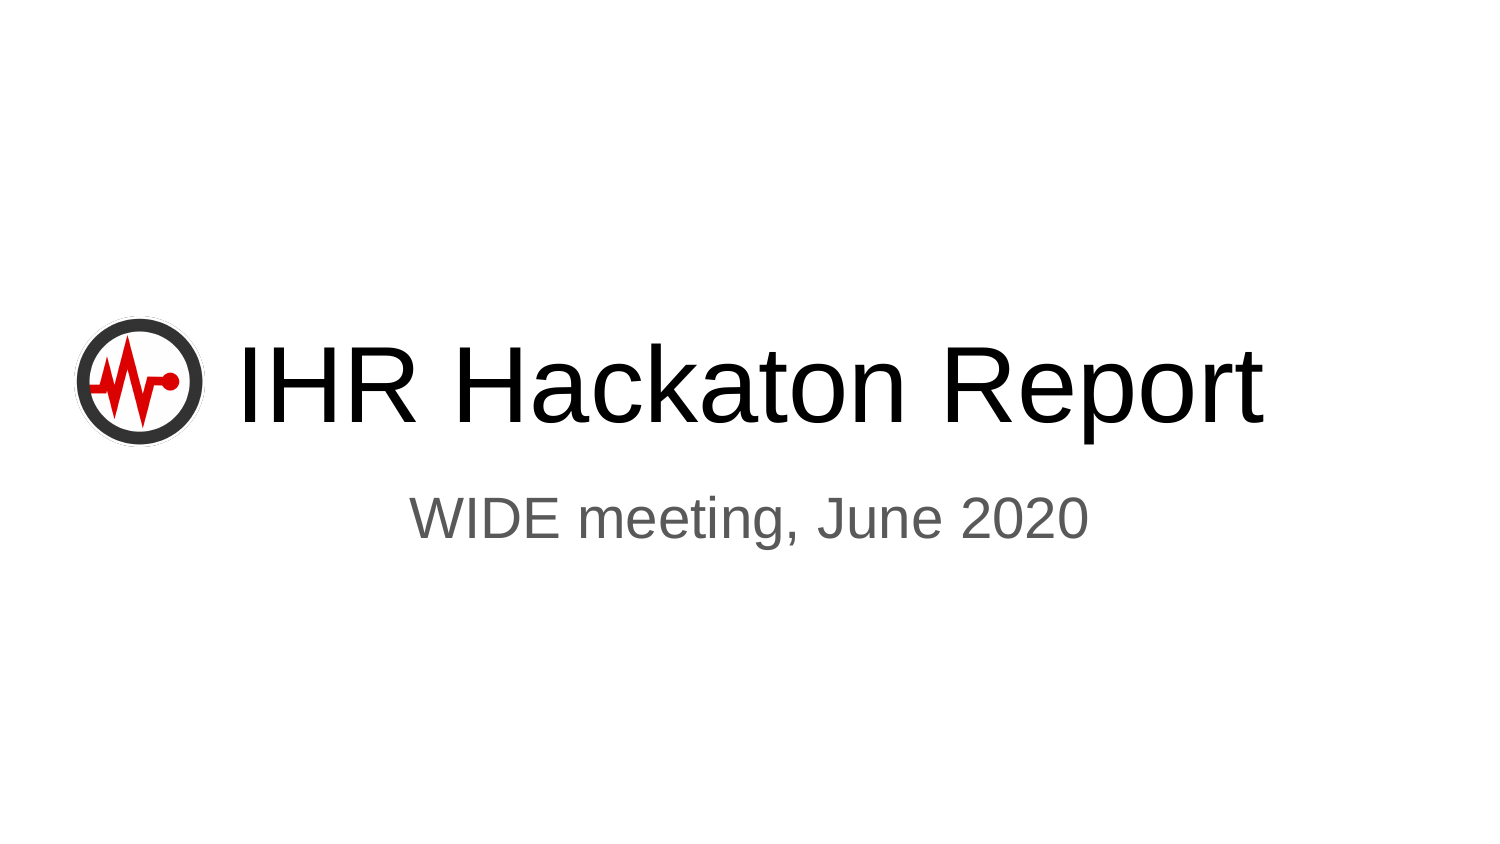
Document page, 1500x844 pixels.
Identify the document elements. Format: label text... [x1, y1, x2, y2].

text_box WIDE meeting, June 2020 [51, 464, 1449, 595]
text_box IHR Hackaton Report [51, 122, 1449, 459]
picture [74, 316, 205, 447]
